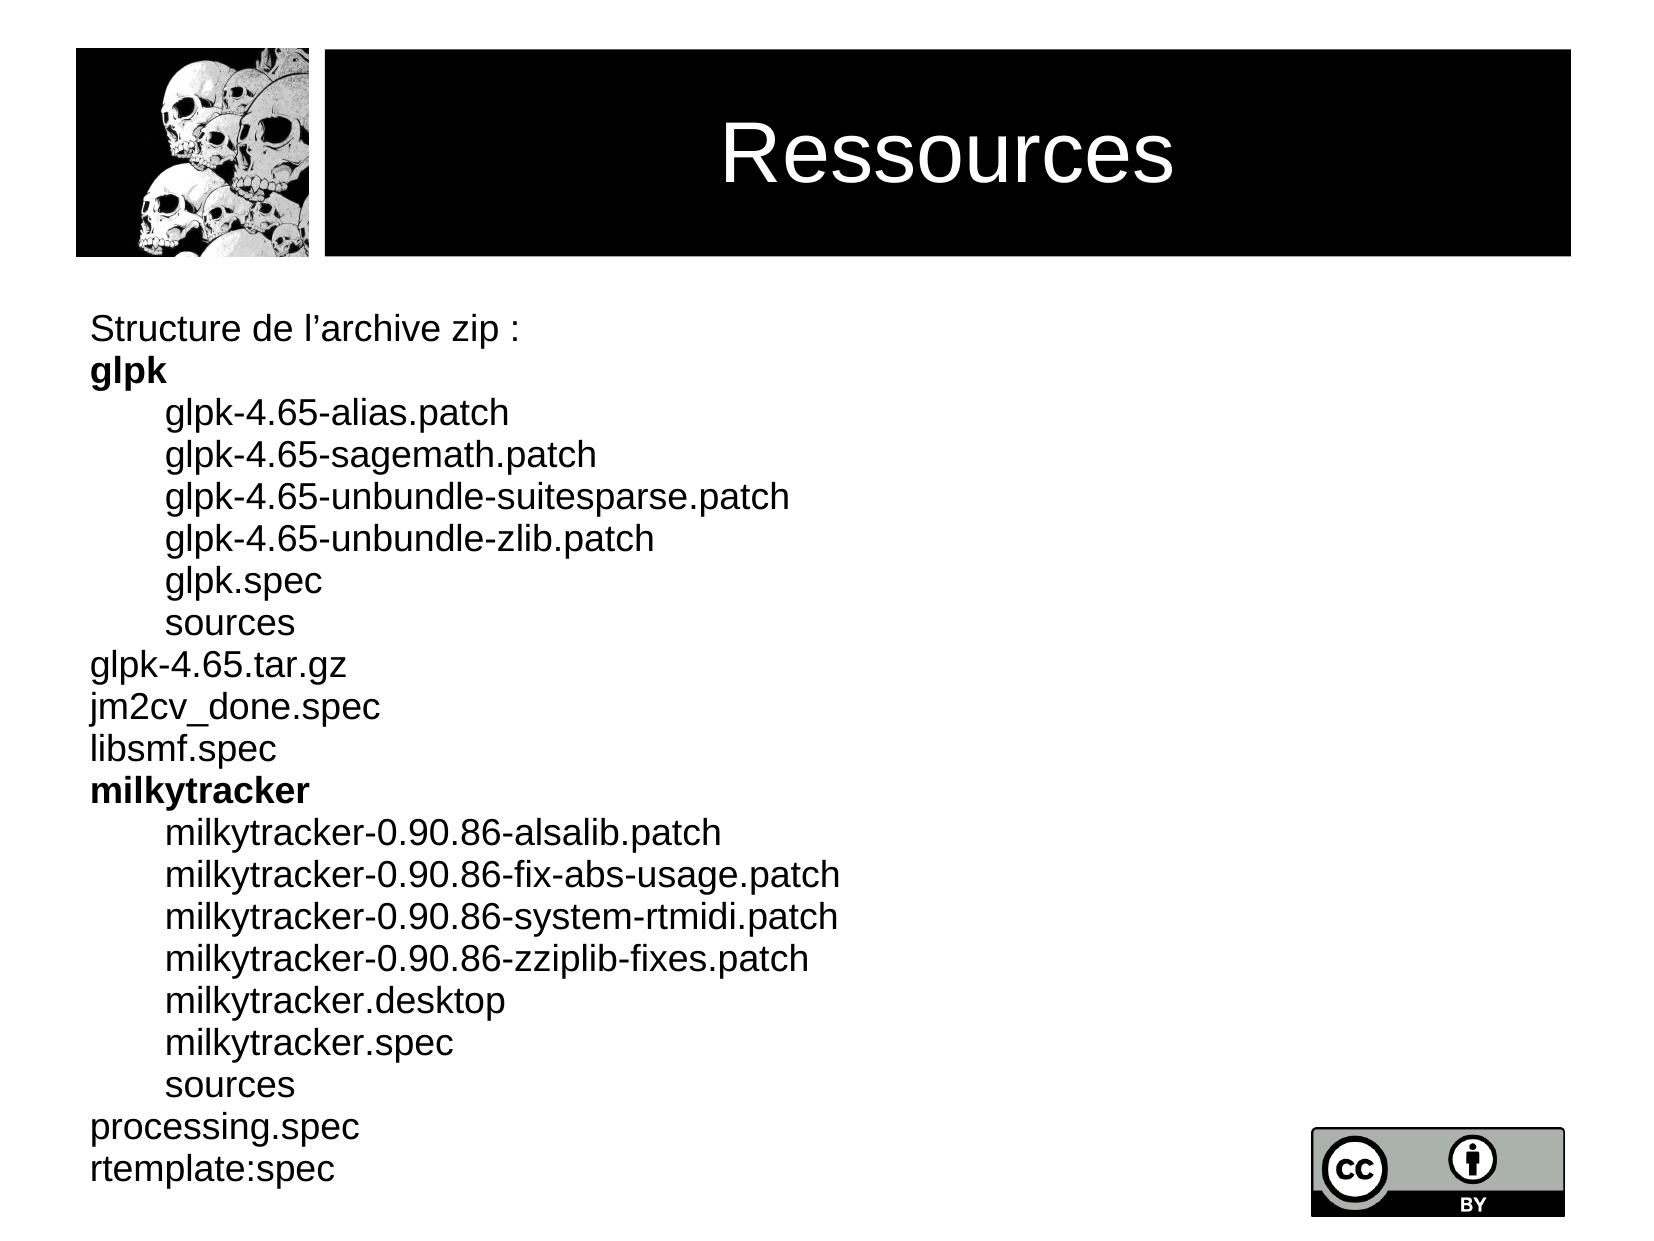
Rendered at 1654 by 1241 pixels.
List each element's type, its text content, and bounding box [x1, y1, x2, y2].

text_box Structure de l’archive zip : glpk glpk-4.65-alias.patch glpk-4.65-sagemath.patch glpk-4.65-unbundle-suitesparse.patch glpk-4.65-unbundle-zlib.patch glpk.spec sources glpk-4.65.tar.gz jm2cv_done.spec libsmf.spec milkytracker milkytracker-0.90.86-alsalib.patch milkytracker-0.90.86-fix-abs-usage.patch milkytracker-0.90.86-system-rtmidi.patch milkytracker-0.90.86-zziplib-fixes.patch milkytracker.desktop milkytracker.spec sources processing.spec rtemplate:spec [75, 300, 1576, 1197]
picture [1311, 1197, 1565, 1217]
title Ressources [324, 49, 1571, 257]
picture [76, 48, 309, 257]
